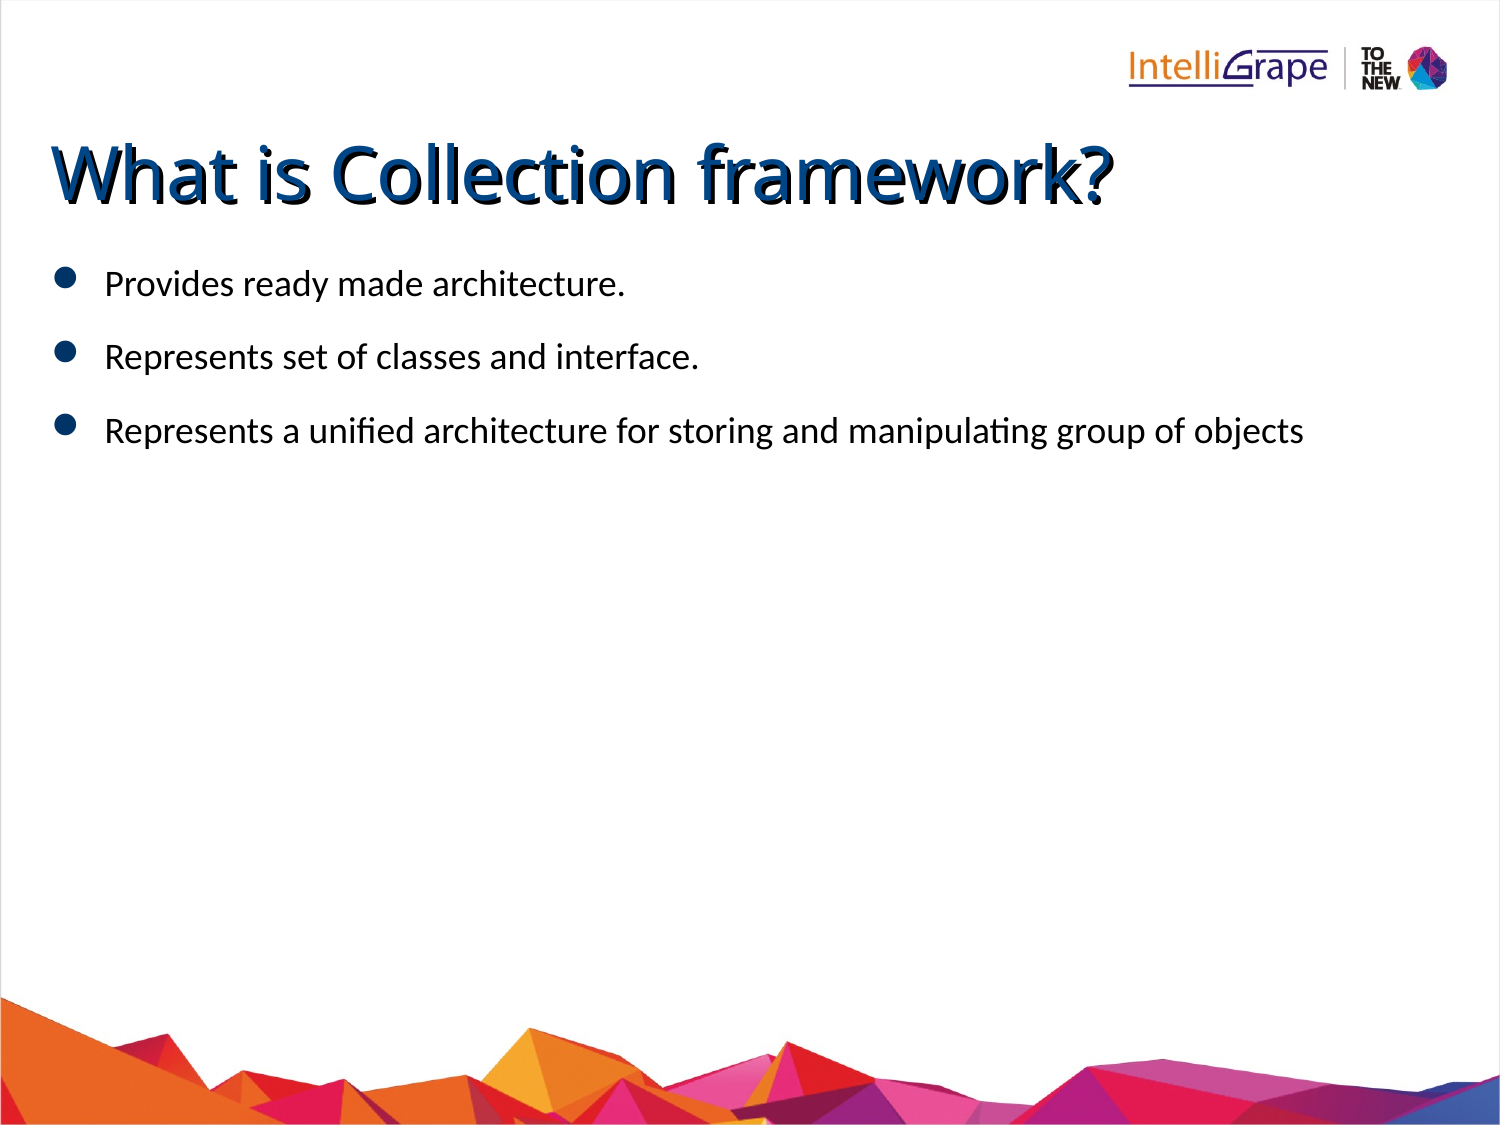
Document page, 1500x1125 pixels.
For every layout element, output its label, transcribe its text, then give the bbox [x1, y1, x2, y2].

text_box Provides ready made architecture. Represents set of classes and interface. Represents a unified architecture for storing and manipulating group of objects [35, 253, 1450, 1125]
text_box What is Collection framework? [35, 118, 1477, 234]
picture [0, 0, 1500, 1125]
